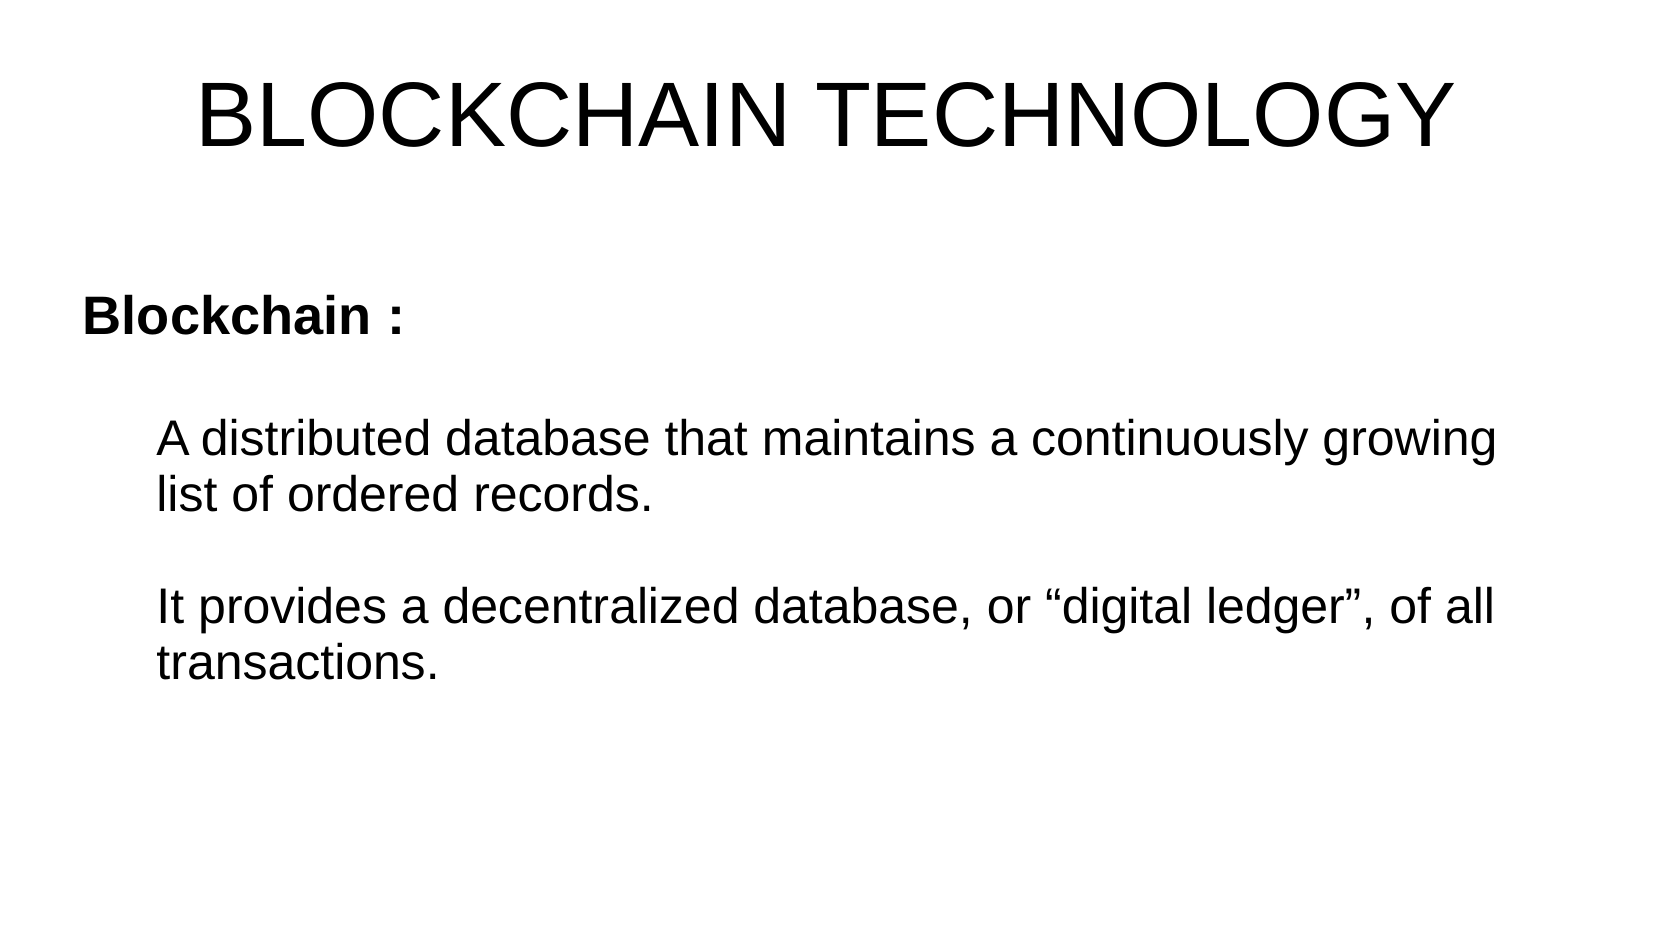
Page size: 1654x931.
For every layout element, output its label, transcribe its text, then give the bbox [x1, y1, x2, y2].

subtitle Blockchain : A distributed database that maintains a continuously growing list of ordered records. It provides a decentralized database, or “digital ledger”, of all transactions. [82, 217, 1571, 758]
title BLOCKCHAIN TECHNOLOGY [82, 37, 1571, 193]
